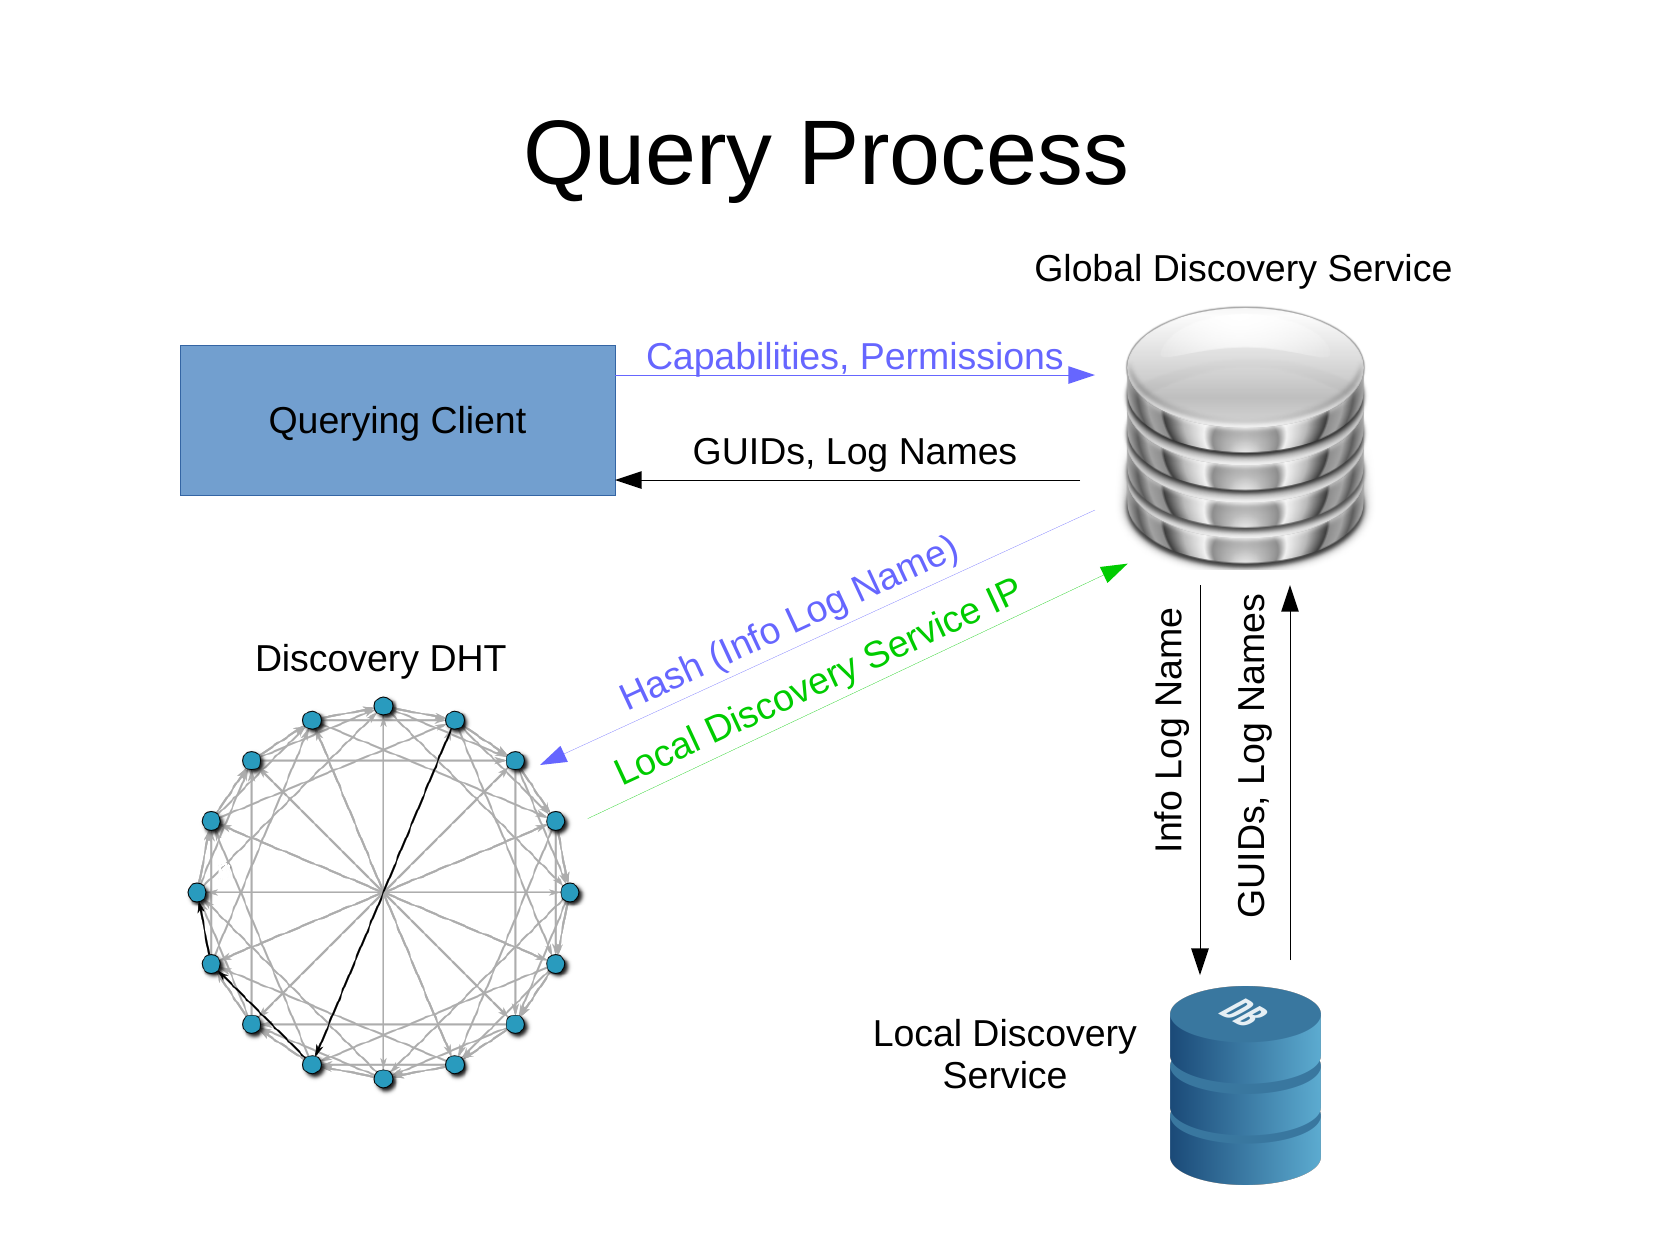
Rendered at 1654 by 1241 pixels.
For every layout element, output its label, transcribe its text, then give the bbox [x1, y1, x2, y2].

picture [1110, 299, 1381, 571]
text_box Capabilities, Permissions [615, 328, 1096, 375]
text_box Capabilities, Permissions [615, 376, 1096, 386]
text_box Info Log Name [1140, 573, 1222, 889]
picture [1170, 986, 1321, 1186]
text_box Hash (Info Log Name) [558, 494, 1018, 750]
picture [150, 659, 616, 1126]
text_box GUIDs, Log Names [1222, 567, 1322, 946]
text_box Global Discovery Service [1010, 240, 1476, 297]
title Query Process [82, 49, 1571, 257]
text_box Local Discovery Service IP [588, 553, 1048, 809]
text_box Querying Client [180, 345, 616, 496]
text_box Discovery DHT [230, 630, 531, 687]
text_box GUIDs, Log Names [615, 423, 1096, 481]
text_box Local Discovery Service [855, 1005, 1156, 1104]
